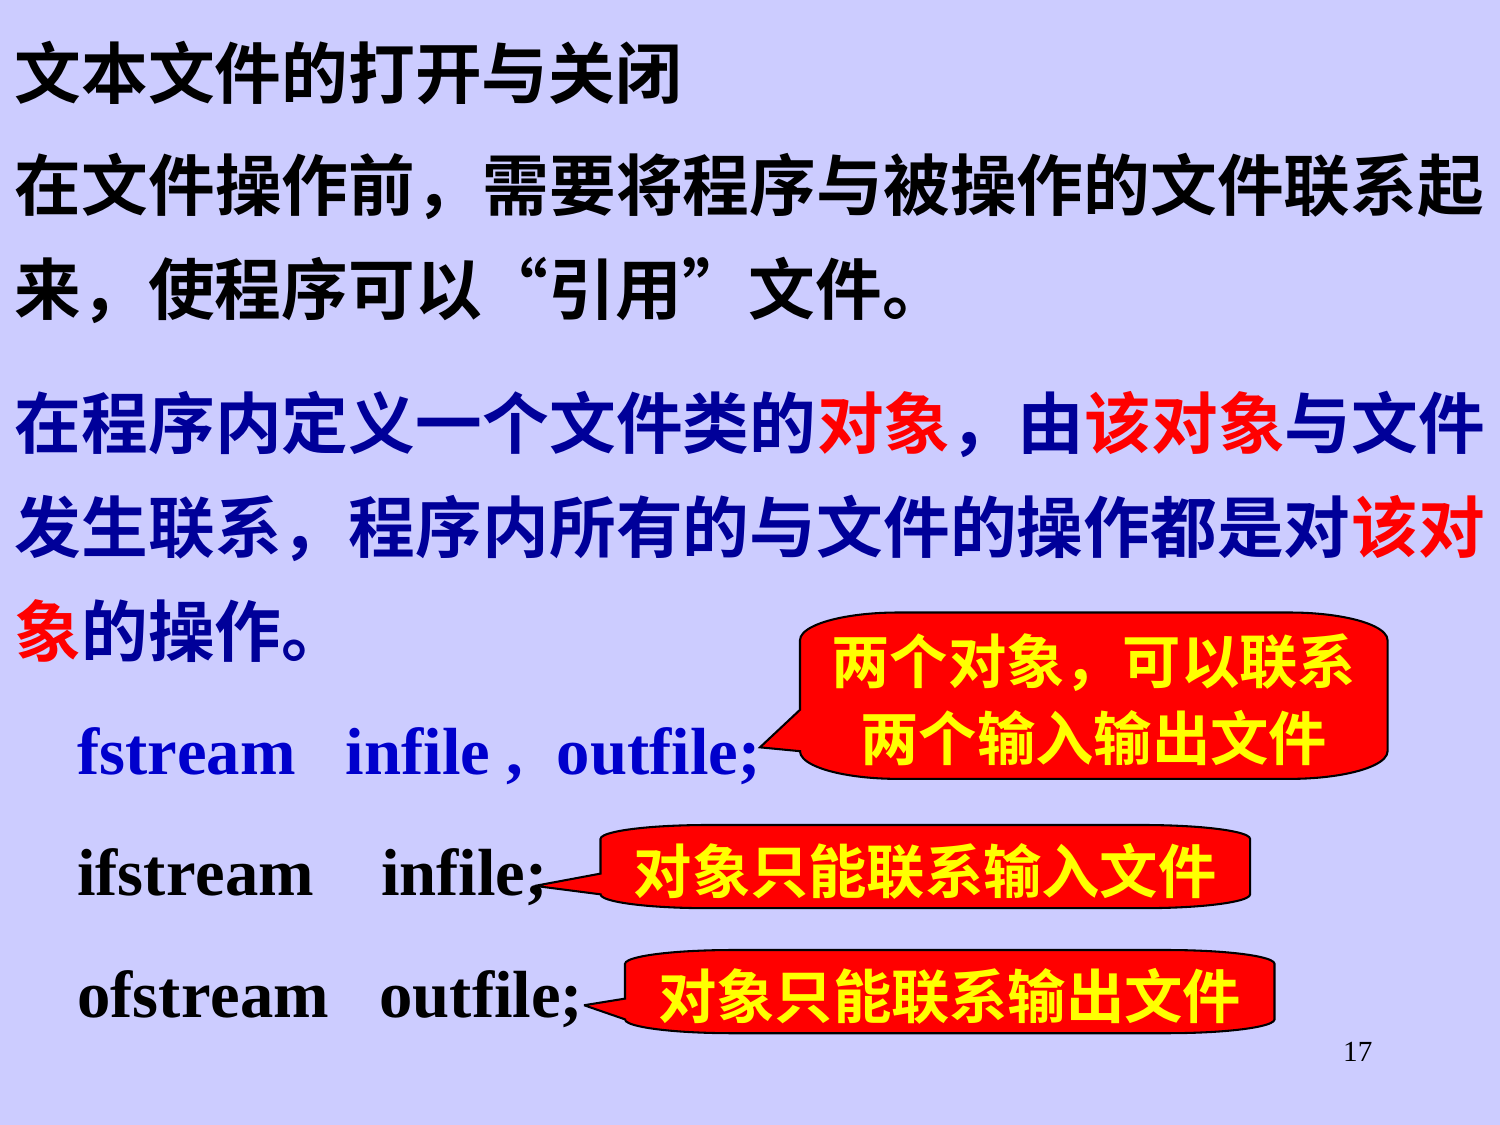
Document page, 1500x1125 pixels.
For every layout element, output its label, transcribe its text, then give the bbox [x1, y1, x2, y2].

text_box <编号> [1074, 1025, 1388, 1101]
text_box 在程序内定义一个文件类的对象，由该对象与文件发生联系，程序内所有的与文件的操作都是对该对象的操作。 [0, 349, 1500, 678]
text_box 对象只能联系输出文件 [584, 950, 1275, 1034]
text_box 两个对象，可以联系两个输入输出文件 [759, 612, 1388, 779]
text_box fstream infile , outfile; ifstream infile; ofstream outfile; [62, 699, 1063, 1039]
text_box 对象只能联系输入文件 [534, 825, 1251, 909]
text_box 文本文件的打开与关闭 在文件操作前，需要将程序与被操作的文件联系起来，使程序可以“引用”文件。 [0, 0, 1500, 336]
